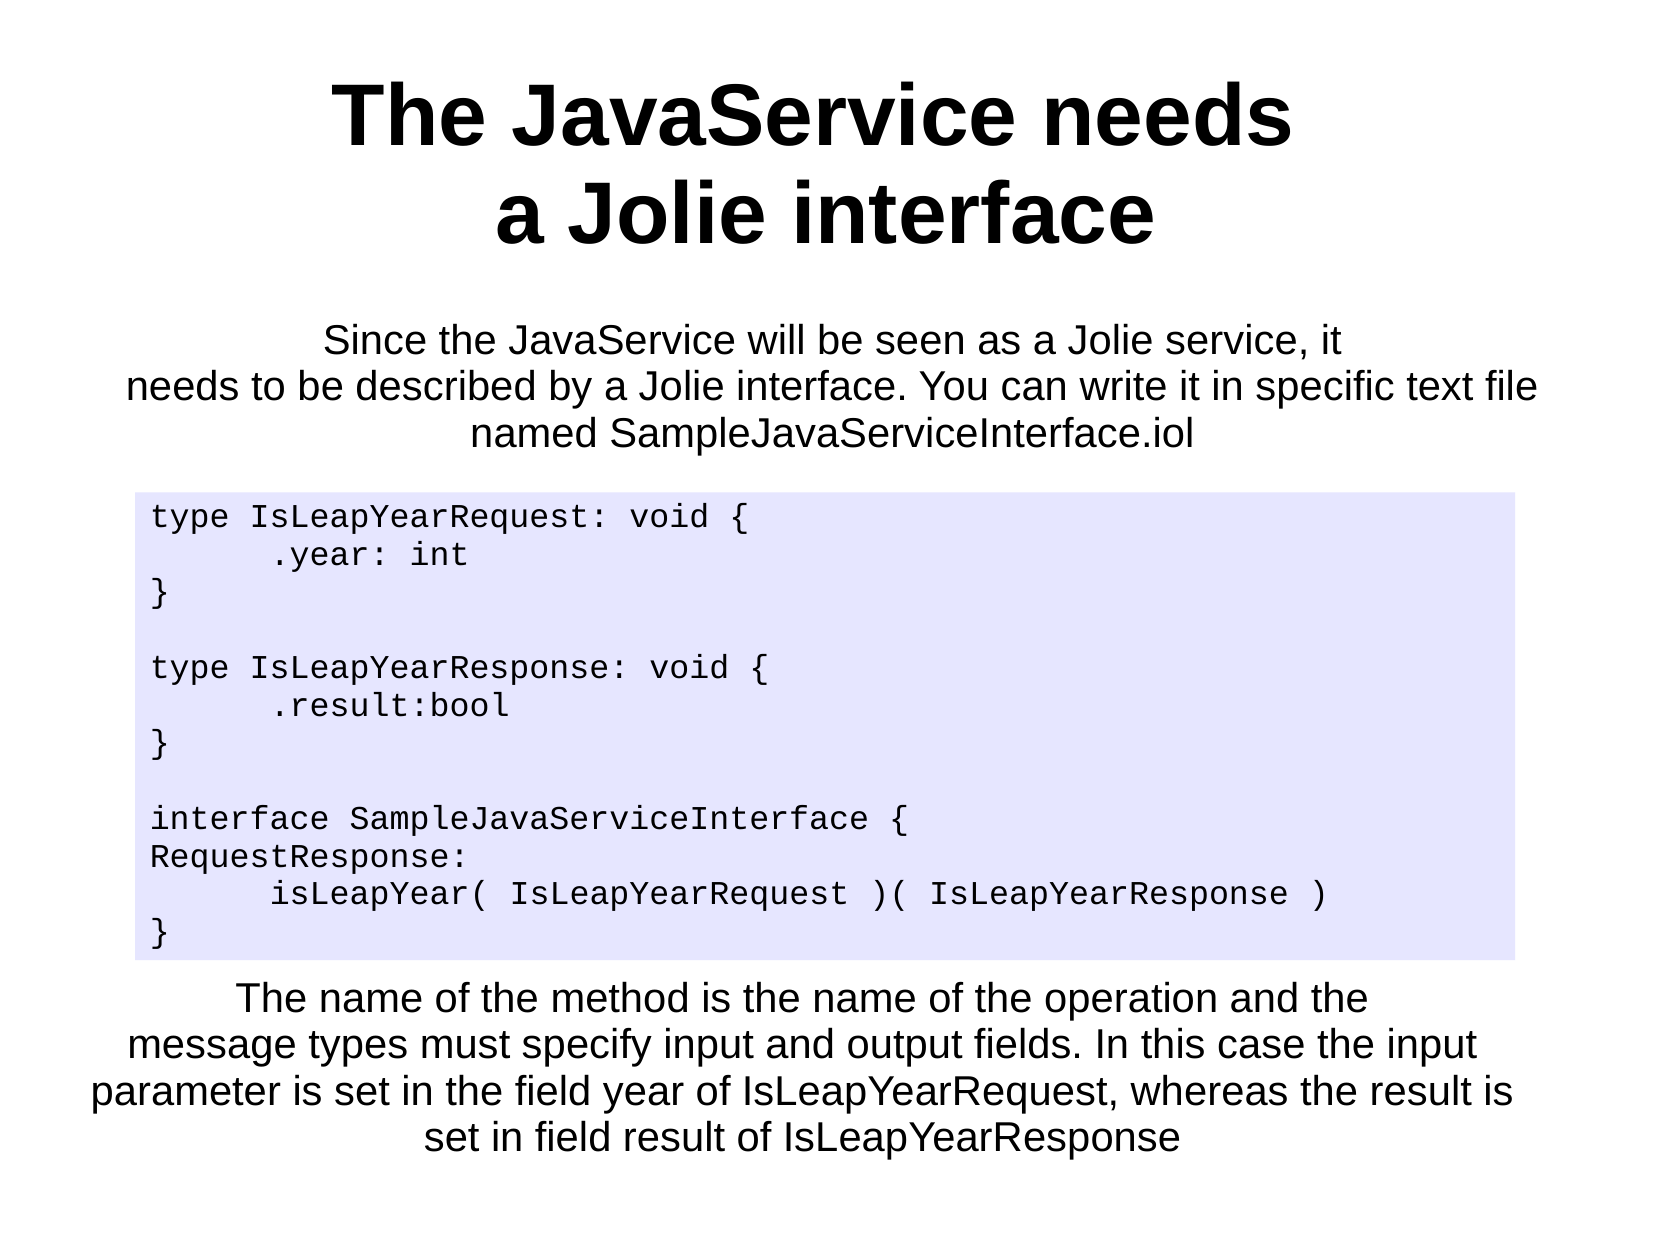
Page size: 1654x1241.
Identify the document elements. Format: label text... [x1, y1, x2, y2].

text_box type IsLeapYearRequest: void { .year: int } type IsLeapYearResponse: void { .result:bool } interface SampleJavaServiceInterface { RequestResponse: isLeapYear( IsLeapYearRequest )( IsLeapYearResponse ) } [135, 492, 1516, 961]
text_box The JavaService needs a Jolie interface [317, 59, 1336, 271]
text_box Since the JavaService will be seen as a Jolie service, it needs to be described by a Jolie interface. You can write it in specific text file named SampleJavaServiceInterface.iol [75, 309, 1591, 466]
text_box The name of the method is the name of the operation and the message types must specify input and output fields. In this case the input parameter is set in the field year of IsLeapYearRequest, whereas the result is set in field result of IsLeapYearResponse [45, 967, 1561, 1171]
